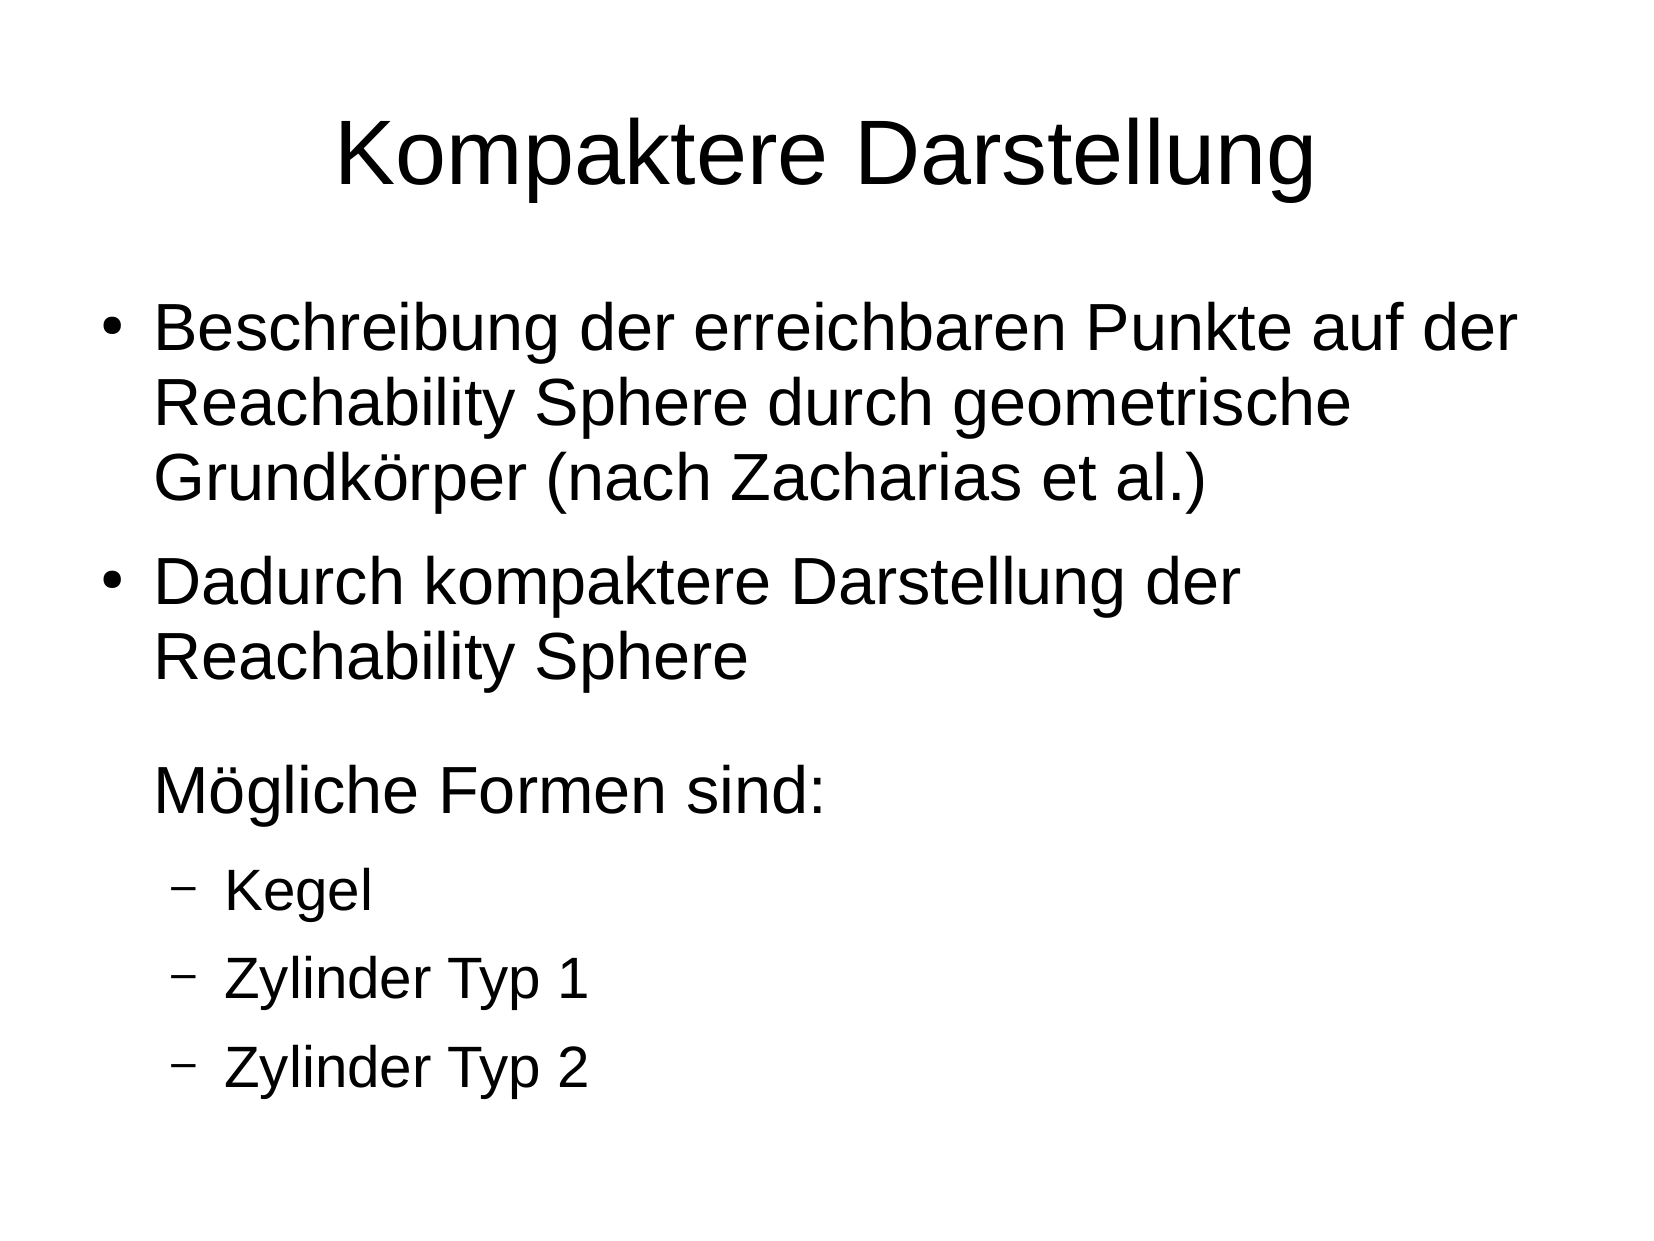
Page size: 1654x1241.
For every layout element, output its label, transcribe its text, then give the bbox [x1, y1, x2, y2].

list Mögliche Formen sind: Kegel Zylinder Typ 1 Zylinder Typ 2 [82, 753, 1571, 1144]
title Kompaktere Darstellung [82, 49, 1571, 257]
list Beschreibung der erreichbaren Punkte auf der Reachability Sphere durch geometrische Grundkörper (nach Zacharias et al.) Dadurch kompaktere Darstellung der Reachability Sphere [82, 290, 1571, 694]
